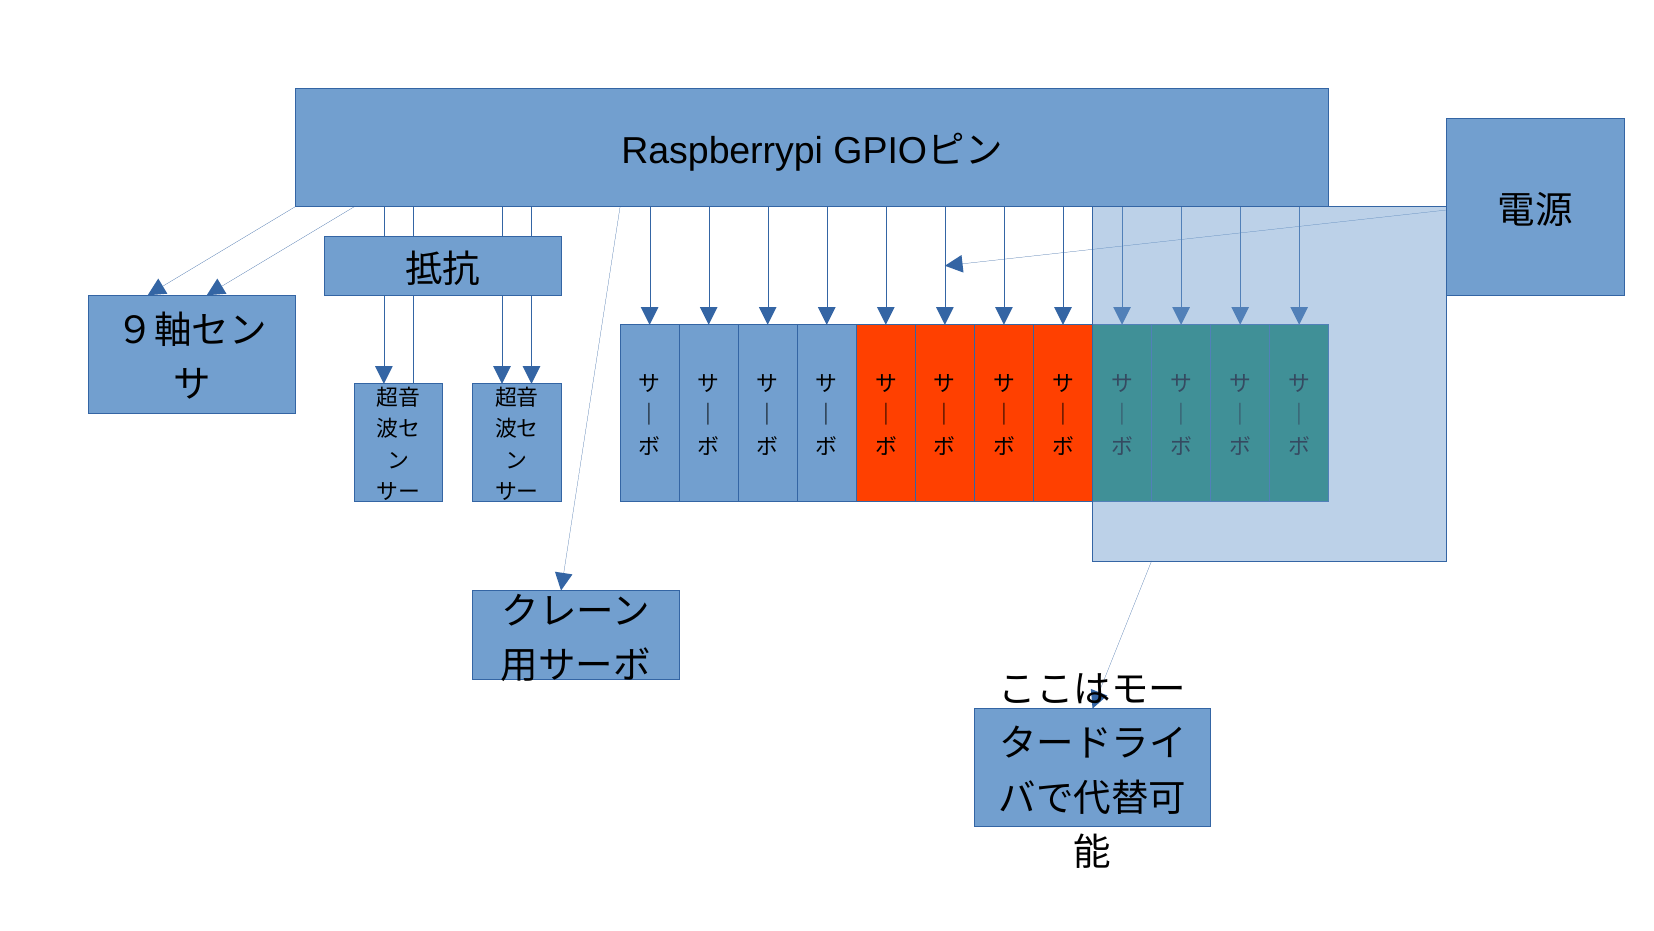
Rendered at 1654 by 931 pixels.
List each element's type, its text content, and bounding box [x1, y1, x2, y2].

text_box [1092, 206, 1447, 562]
text_box サ｜ボ [739, 324, 798, 502]
text_box Raspberrypi GPIOピン [295, 88, 1329, 207]
text_box サ｜ボ [974, 324, 1033, 502]
text_box サ｜ボ [680, 324, 739, 502]
text_box サ｜ボ [620, 324, 680, 502]
text_box サ｜ボ [915, 324, 974, 502]
text_box 抵抗 [324, 236, 562, 296]
text_box ここはモータードライバで代替可能 [974, 708, 1211, 827]
text_box サ｜ボ [798, 324, 856, 502]
text_box 超音波センサー [354, 383, 443, 502]
text_box サ｜ボ [1033, 324, 1092, 502]
text_box ９軸センサ [88, 295, 296, 414]
text_box クレーン用サーボ [472, 590, 680, 680]
text_box サ｜ボ [856, 324, 915, 502]
text_box 電源 [1446, 118, 1625, 296]
text_box 超音波センサー [472, 383, 562, 502]
